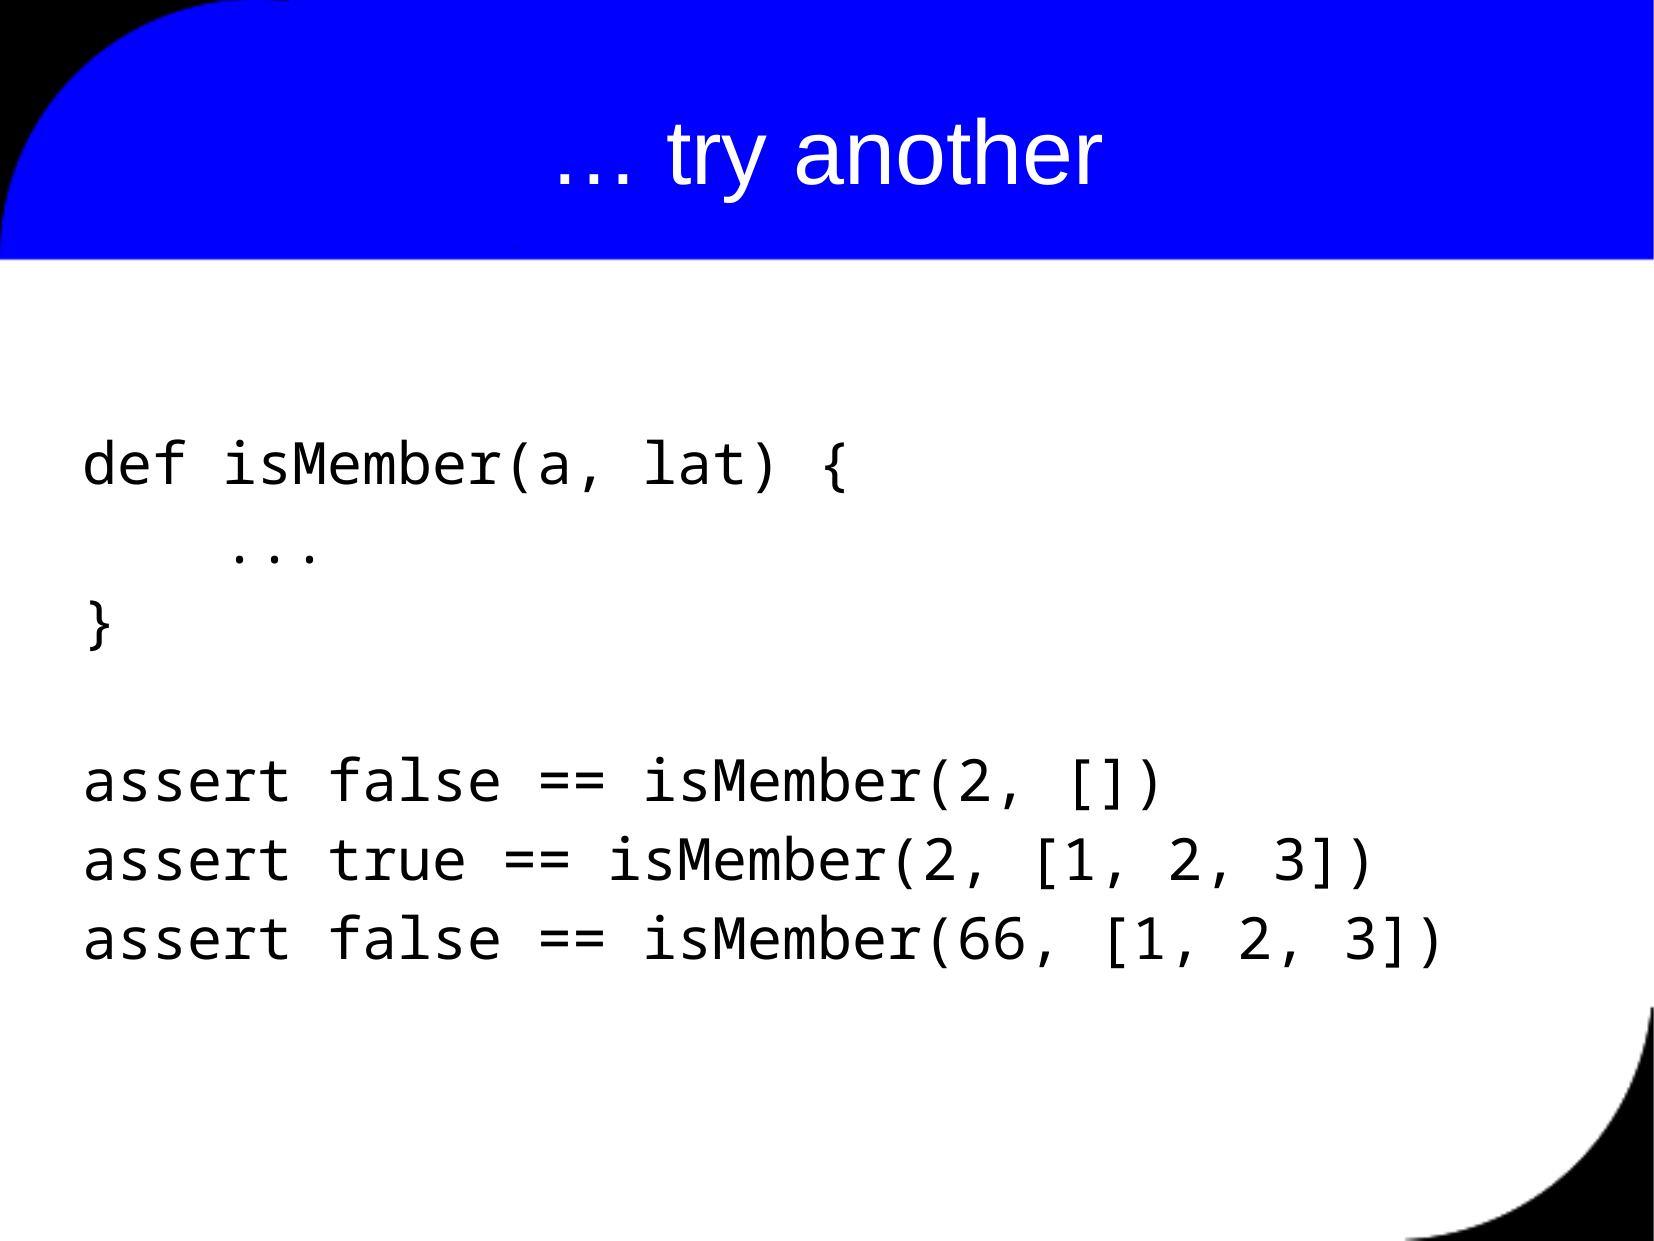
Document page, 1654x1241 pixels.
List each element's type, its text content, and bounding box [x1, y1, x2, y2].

picture [0, 0, 1654, 1241]
subtitle def isMember(a, lat) { ... } assert false == isMember(2, []) assert true == isMember(2, [1, 2, 3]) assert false == isMember(66, [1, 2, 3]) [82, 297, 1571, 1102]
title … try another [82, 56, 1571, 250]
